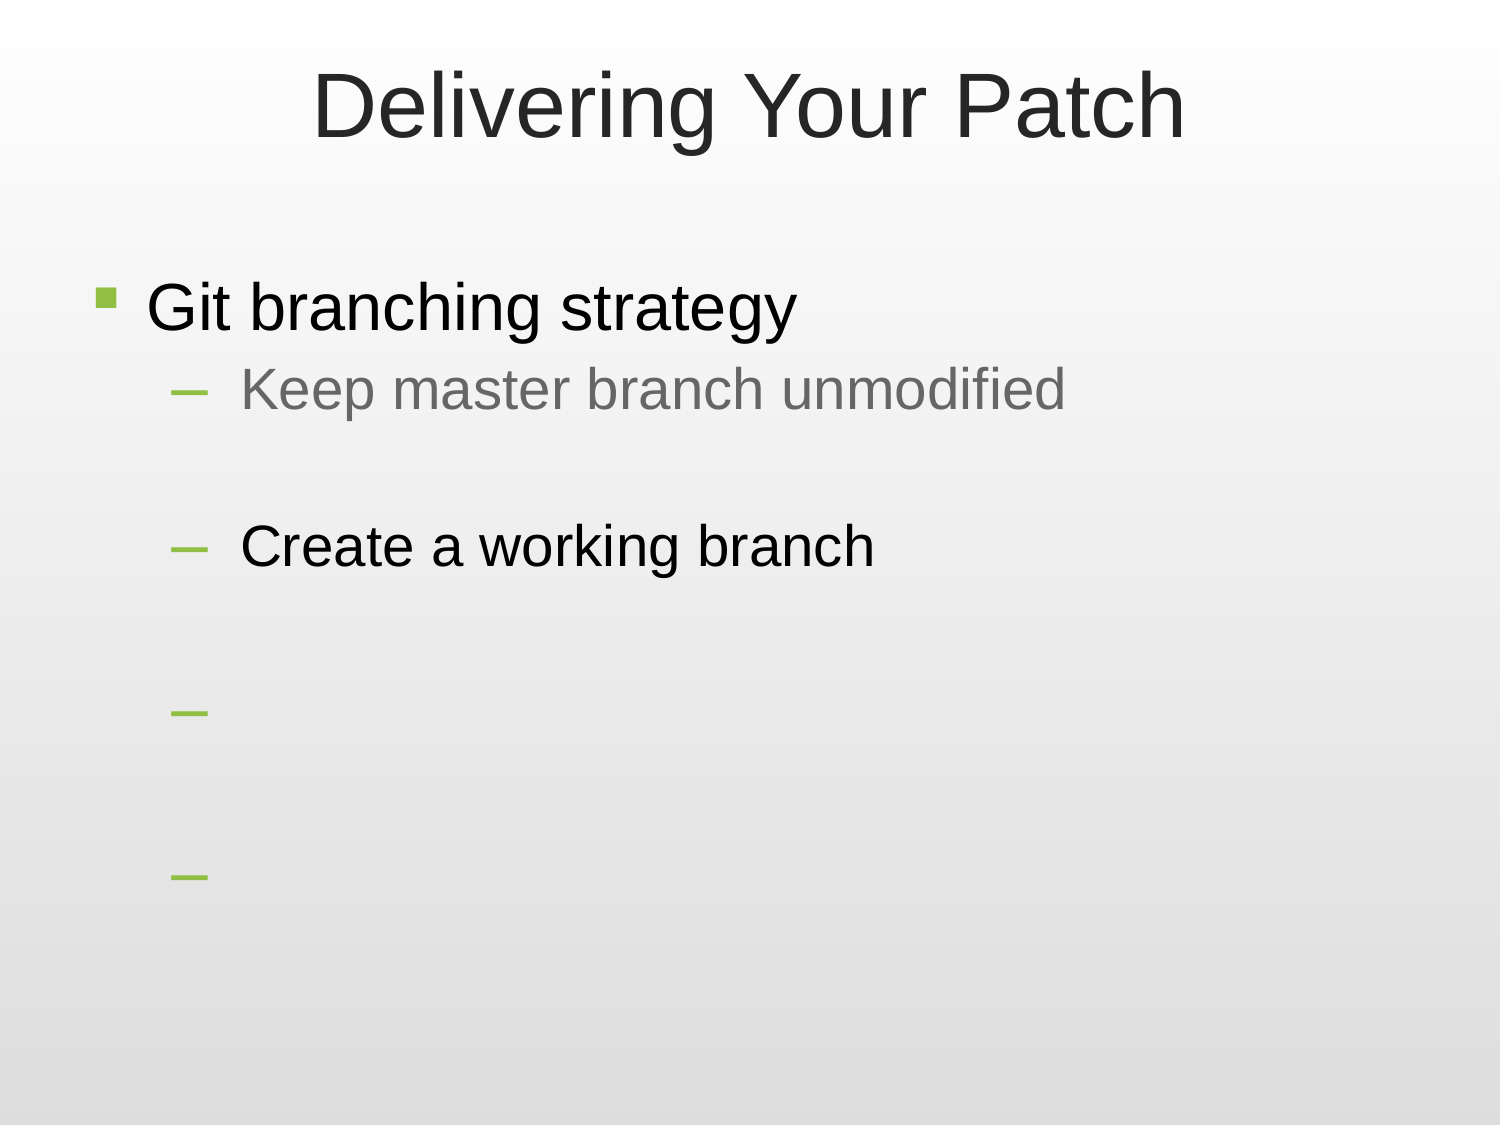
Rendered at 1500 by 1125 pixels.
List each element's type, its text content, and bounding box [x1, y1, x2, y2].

title Delivering Your Patch [75, 19, 1425, 191]
list Git branching strategy Keep master branch unmodified Create a working branch [75, 262, 1425, 1005]
